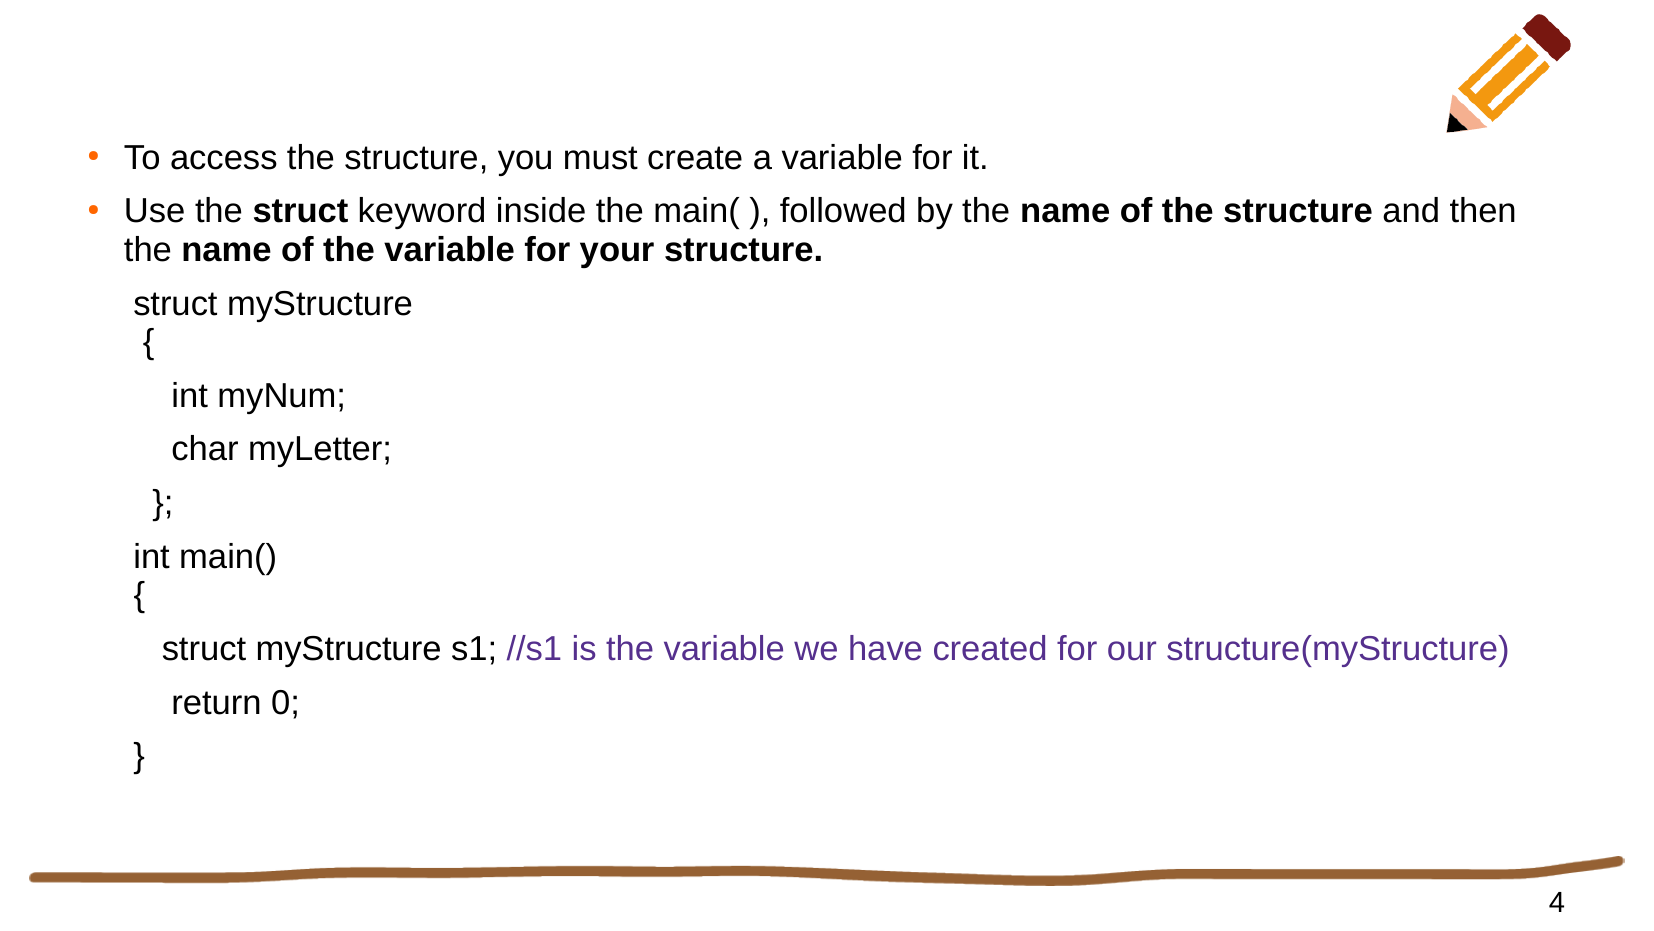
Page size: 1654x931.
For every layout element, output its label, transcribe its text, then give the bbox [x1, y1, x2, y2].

picture [29, 856, 1625, 886]
list To access the structure, you must create a variable for it. Use the struct keyword inside the main( ), followed by the name of the structure and then the name of the variable for your structure. struct myStructure { int myNum; char myLetter; }; int main() { struct myStructure s1; //s1 is the variable we have created for our structure(myStructure) return 0; } [75, 137, 1562, 788]
picture [1446, 14, 1571, 133]
